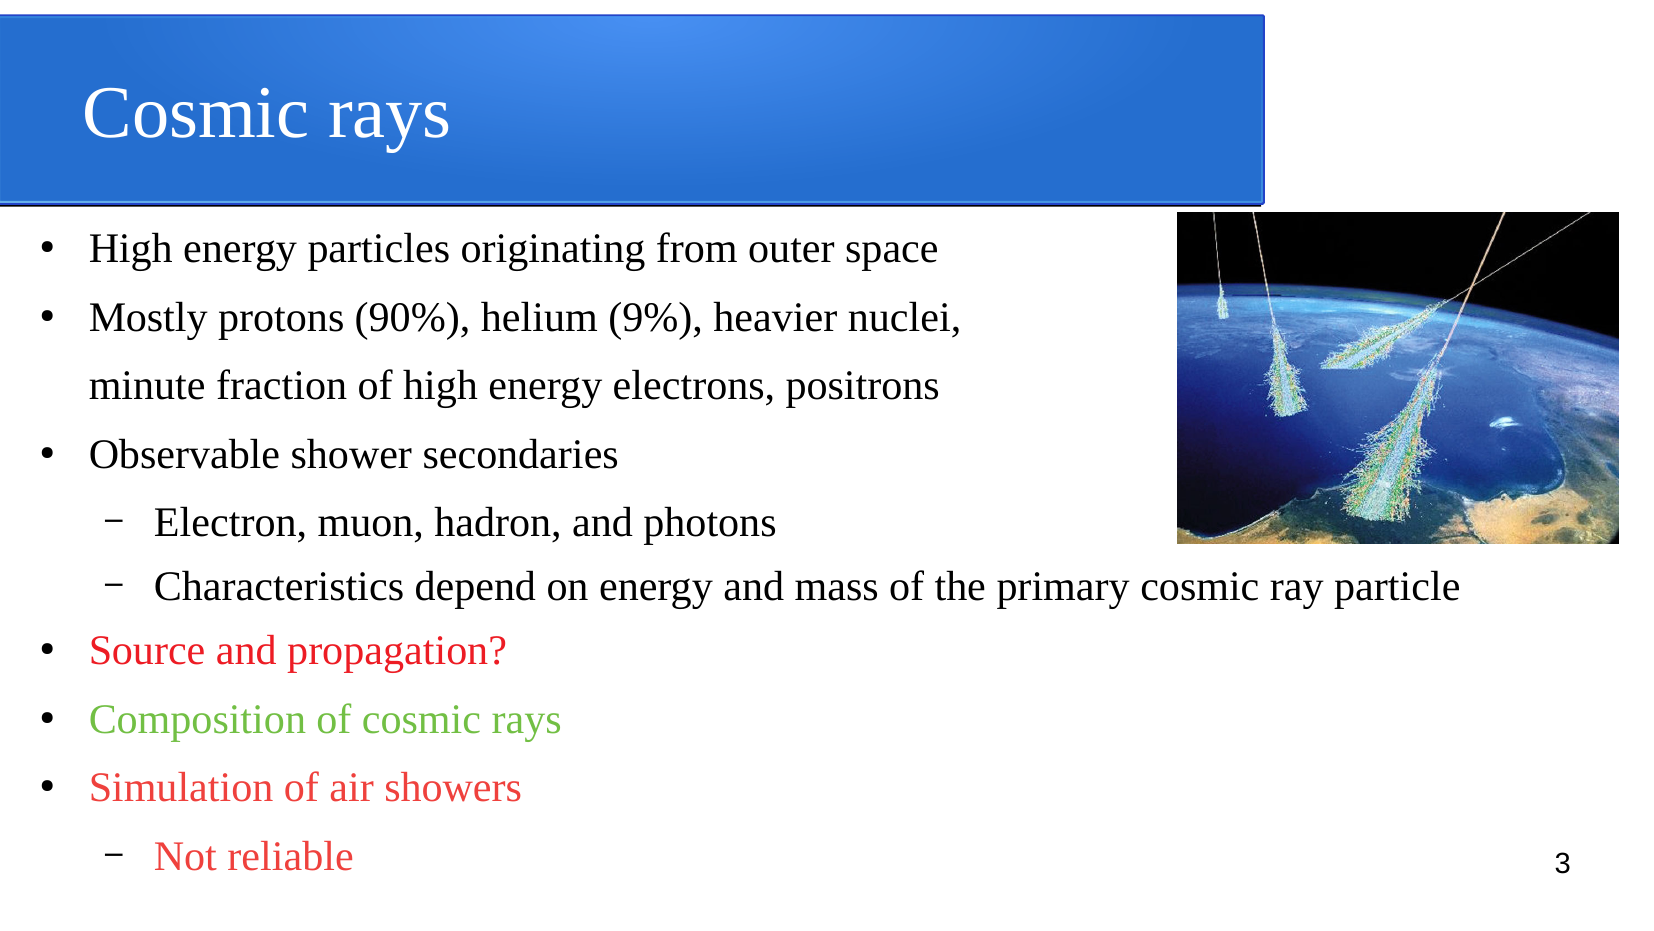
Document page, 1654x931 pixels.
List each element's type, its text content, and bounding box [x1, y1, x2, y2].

title Cosmic rays [82, 35, 1235, 189]
list High energy particles originating from outer space Mostly protons (90%), helium (9%), heavier nuclei, minute fraction of high energy electrons, positrons Observable shower secondaries Electron, muon, hadron, and photons Characteristics depend on energy and mass of the primary cosmic ray particle Source and propagation? Composition of cosmic rays Simulation of air showers Not reliable [23, 225, 1512, 886]
picture [1177, 212, 1619, 544]
